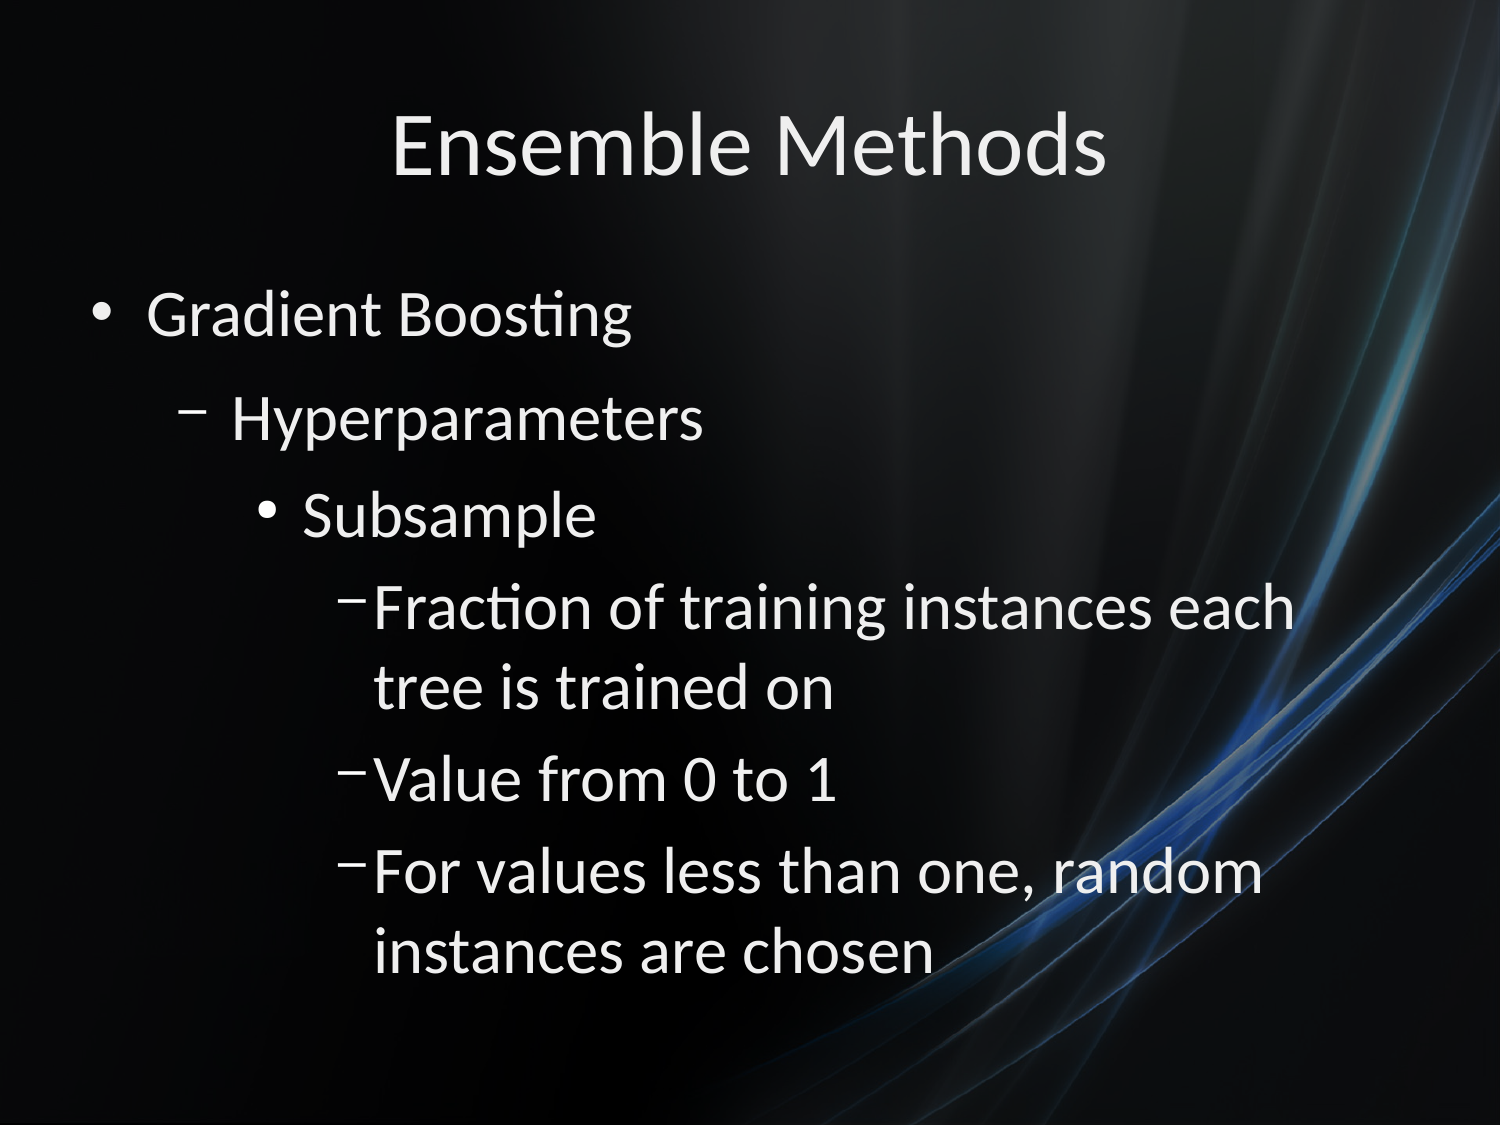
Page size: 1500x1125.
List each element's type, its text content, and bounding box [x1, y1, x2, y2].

picture [0, 0, 1500, 1125]
title Ensemble Methods [75, 45, 1425, 233]
list Gradient Boosting Hyperparameters Subsample Fraction of training instances each tree is trained on Value from 0 to 1 For values less than one, random instances are chosen [75, 262, 1425, 1005]
